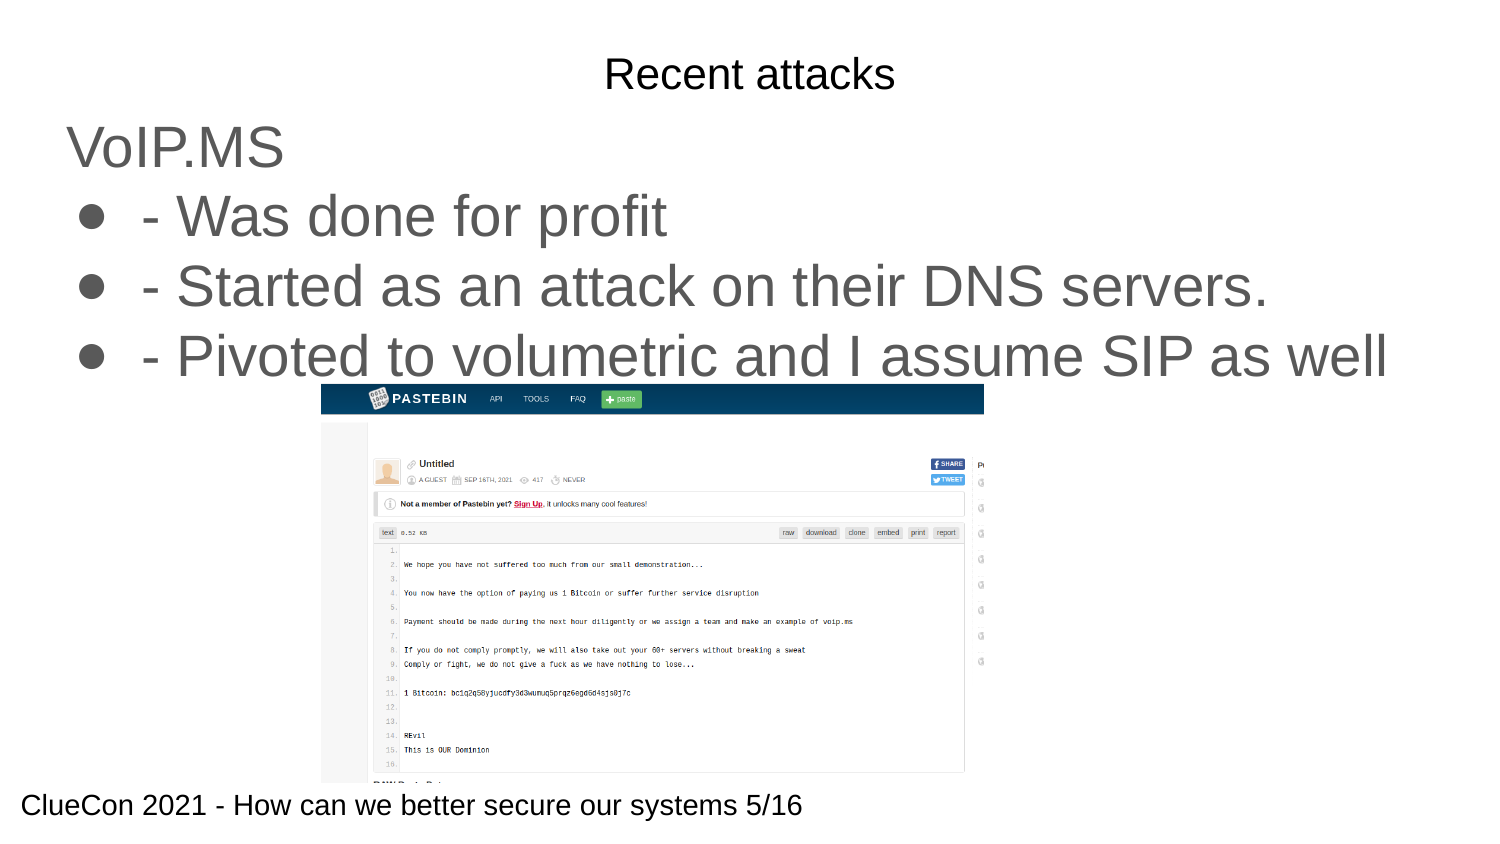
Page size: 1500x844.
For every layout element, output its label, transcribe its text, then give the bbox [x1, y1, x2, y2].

text_box ClueCon 2021 - How can we better secure our systems 5/16 [5, 771, 1472, 837]
subtitle VoIP.MS - Was done for profit - Started as an attack on their DNS servers. - Pivoted to volumetric and I assume SIP as well [51, 93, 1449, 408]
title Recent attacks [51, 29, 1449, 93]
picture [321, 382, 984, 783]
